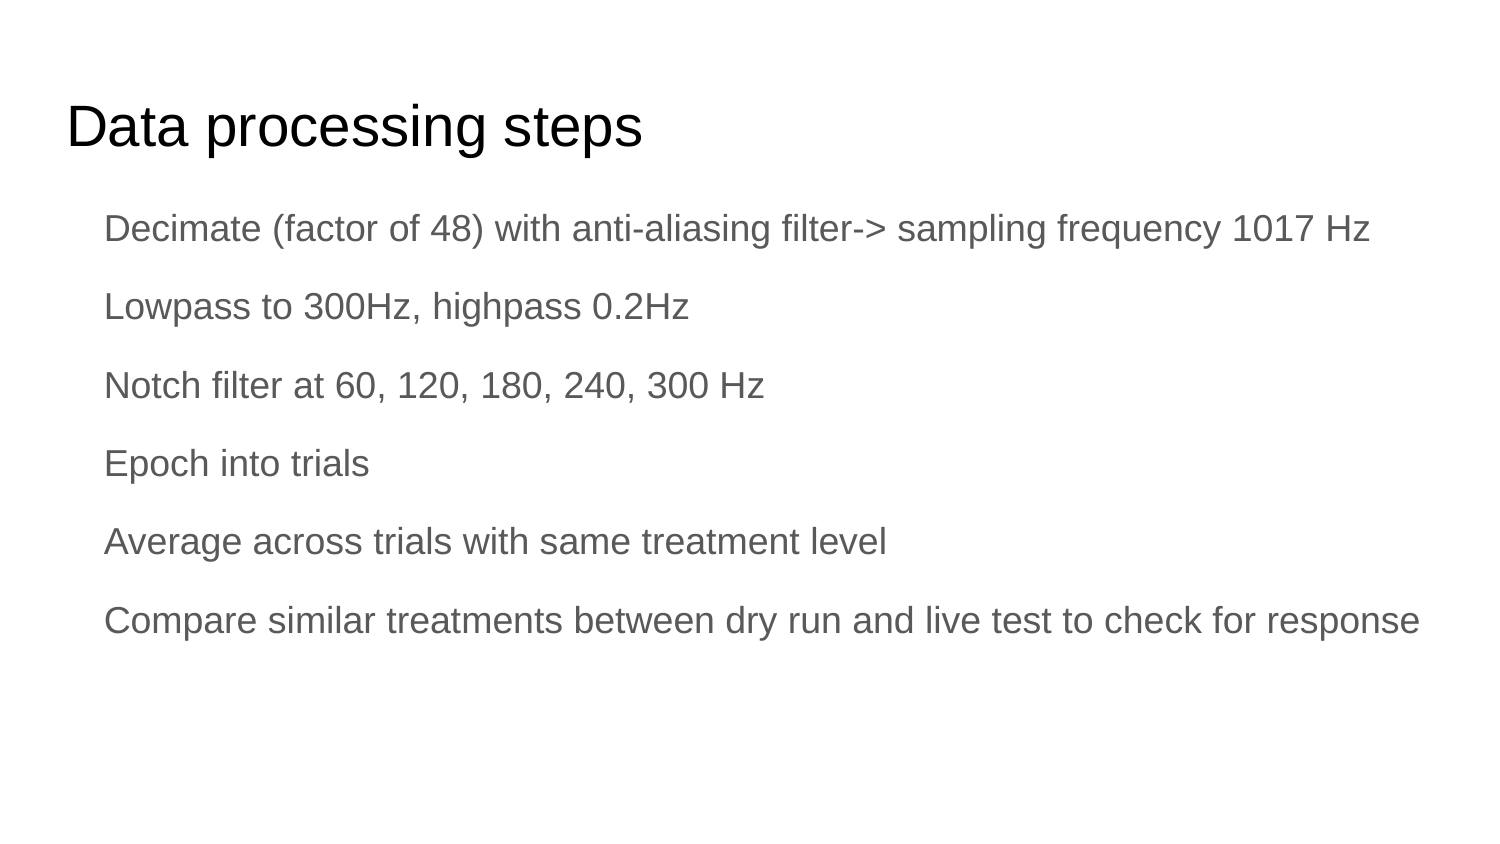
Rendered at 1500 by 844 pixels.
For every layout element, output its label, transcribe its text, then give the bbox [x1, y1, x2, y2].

title Data processing steps [51, 72, 1449, 167]
list Decimate (factor of 48) with anti-aliasing filter-> sampling frequency 1017 Hz Lowpass to 300Hz, highpass 0.2Hz Notch filter at 60, 120, 180, 240, 300 Hz Epoch into trials Average across trials with same treatment level Compare similar treatments between dry run and live test to check for response [51, 189, 1449, 750]
